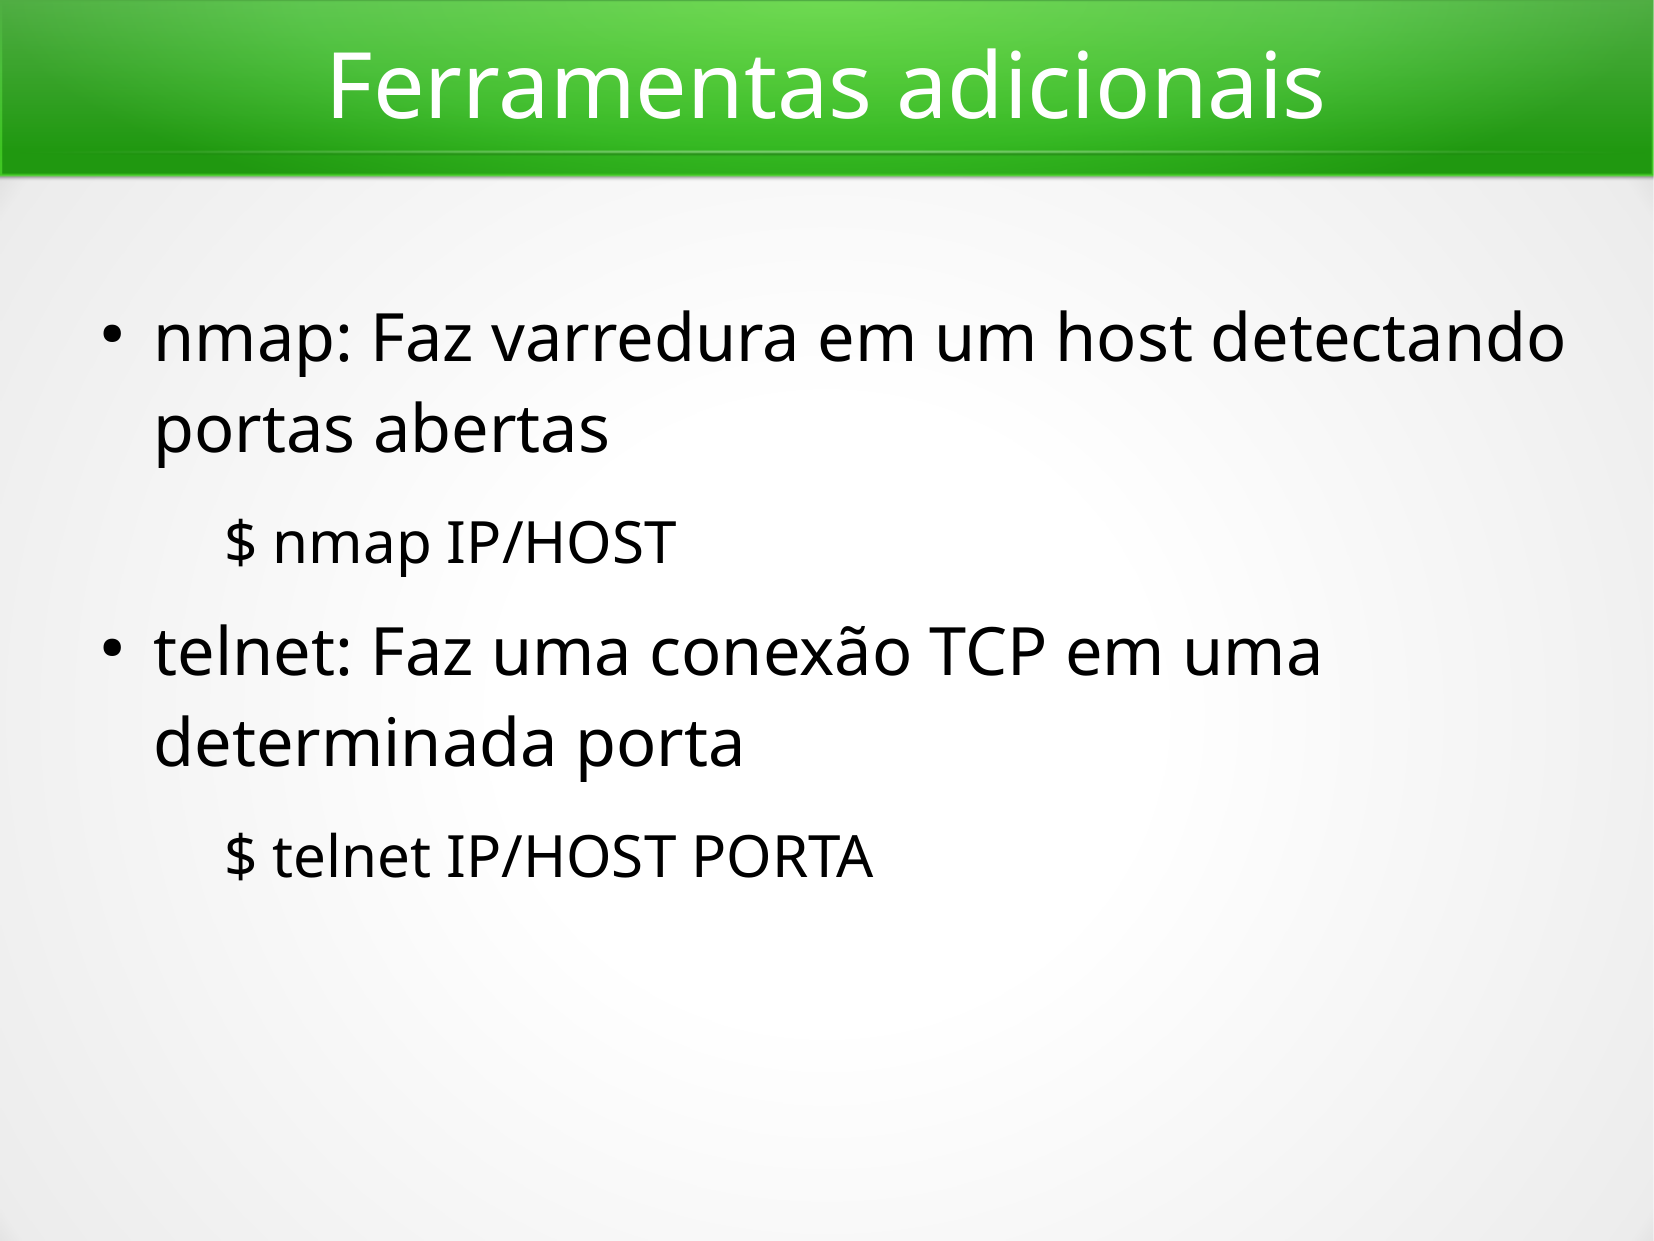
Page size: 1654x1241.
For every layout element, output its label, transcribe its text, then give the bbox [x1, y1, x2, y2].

list nmap: Faz varredura em um host detectando portas abertas $ nmap IP/HOST telnet: Faz uma conexão TCP em uma determinada porta $ telnet IP/HOST PORTA [82, 290, 1571, 1010]
title Ferramentas adicionais [82, 11, 1571, 154]
picture [0, 0, 1654, 1241]
